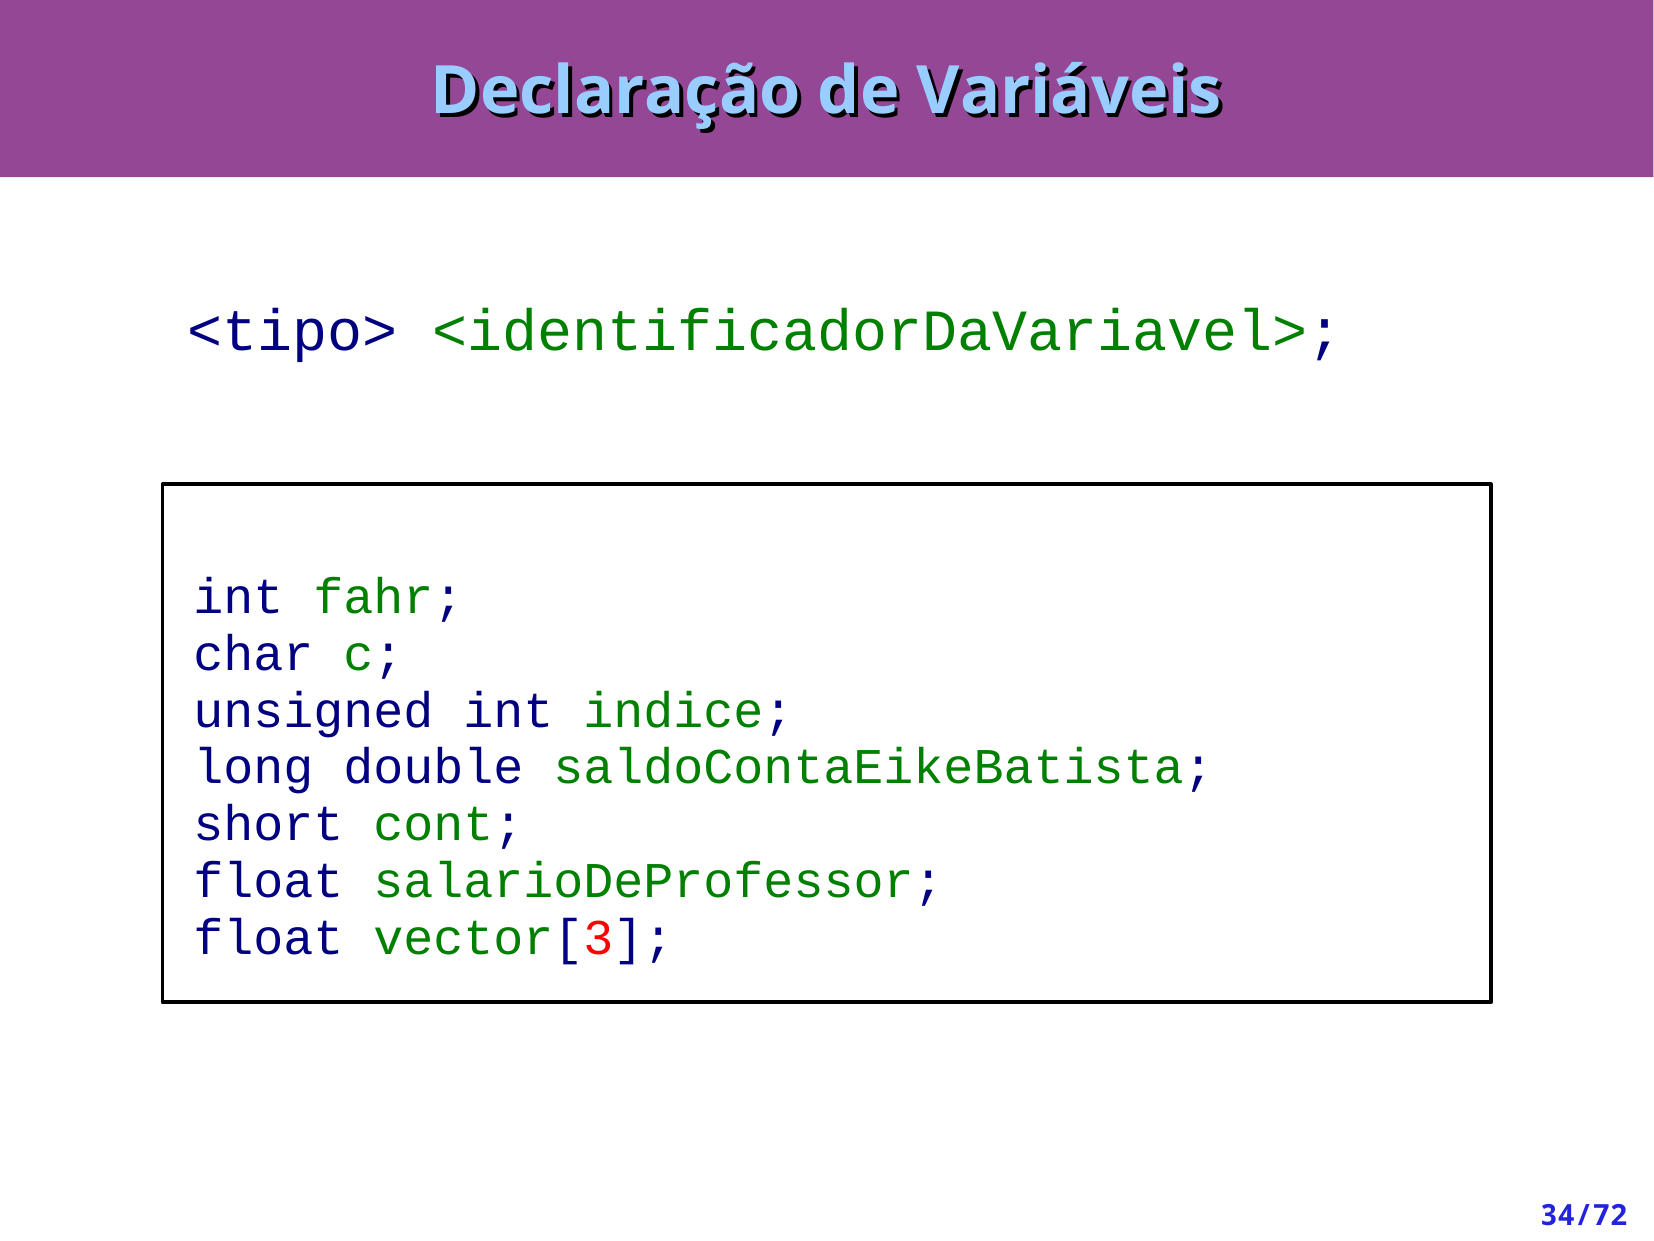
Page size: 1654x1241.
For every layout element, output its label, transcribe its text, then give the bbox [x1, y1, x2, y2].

text_box <tipo> <identificadorDaVariavel>; [172, 294, 1477, 367]
text_box int fahr; char c; unsigned int indice; long double saldoContaEikeBatista; short cont; float salarioDeProfessor; float vector[3]; [162, 484, 1492, 1003]
title Declaração de Variáveis [82, 0, 1571, 192]
